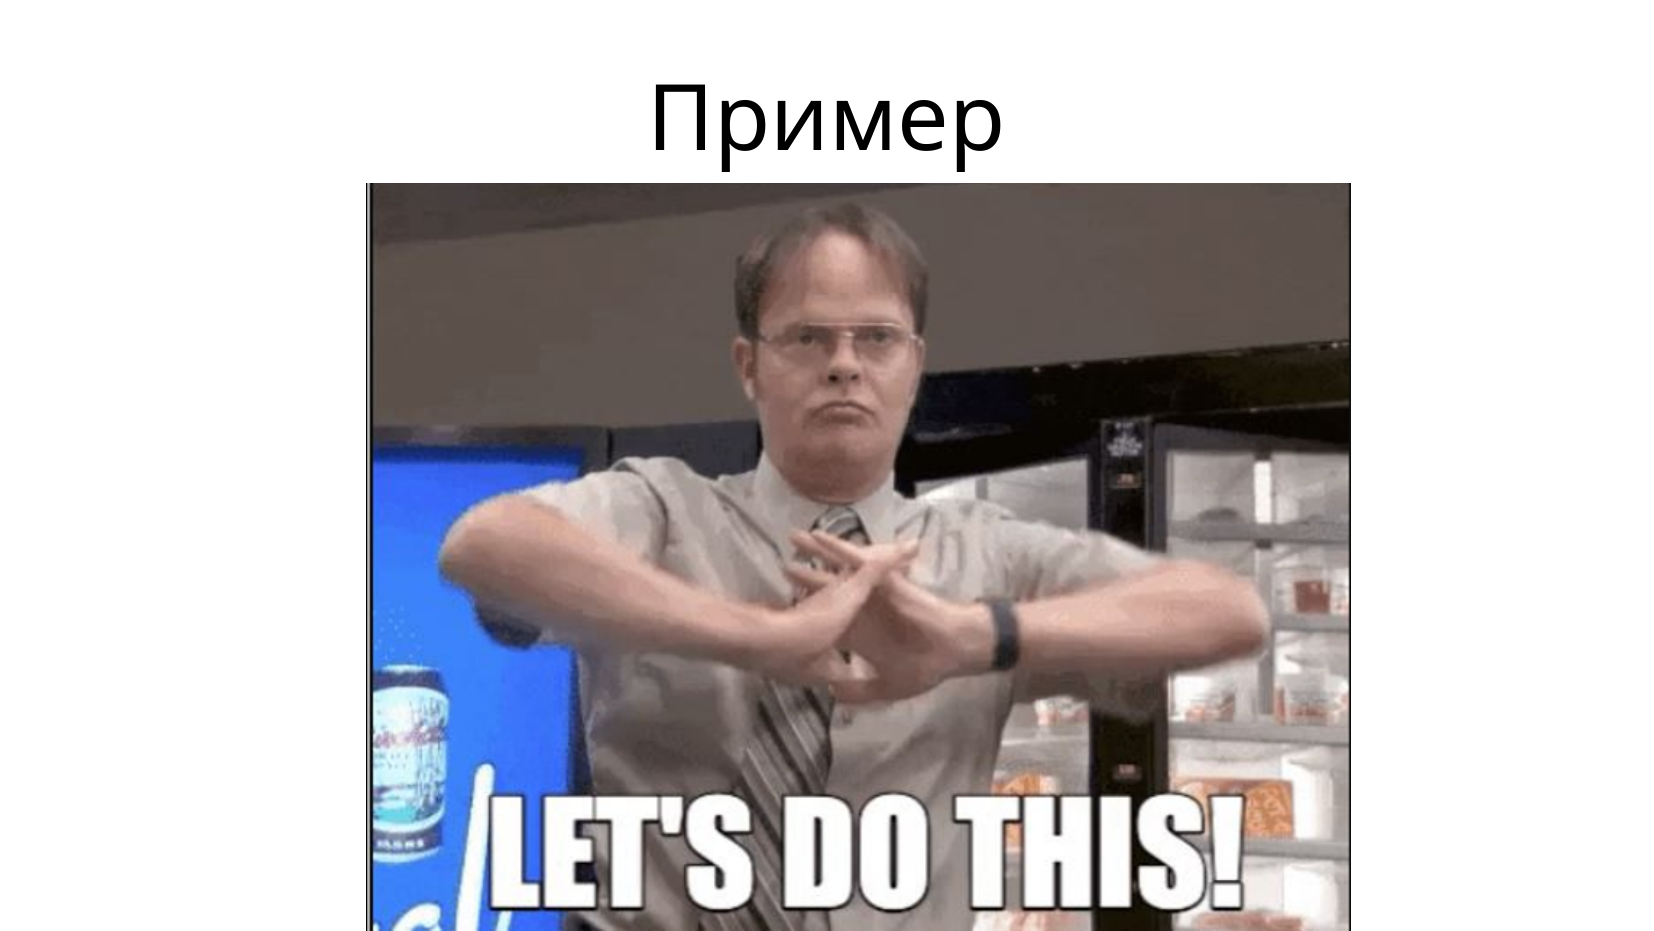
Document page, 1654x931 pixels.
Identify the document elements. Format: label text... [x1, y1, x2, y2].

picture [366, 183, 1351, 931]
title Пример [82, 37, 1571, 193]
